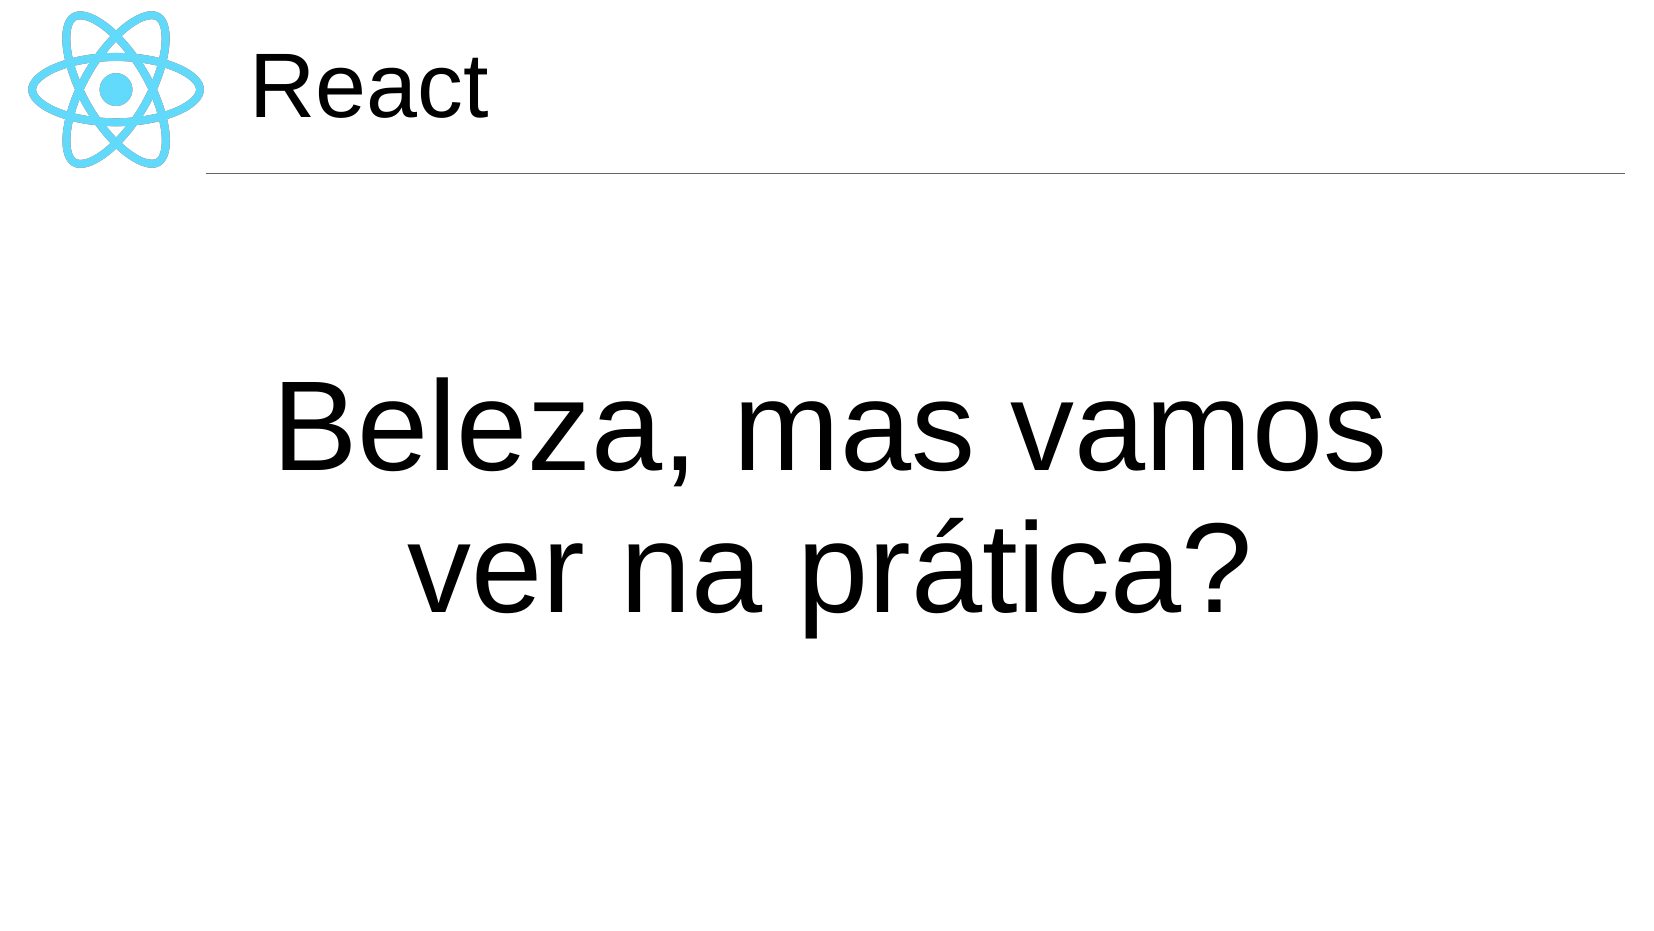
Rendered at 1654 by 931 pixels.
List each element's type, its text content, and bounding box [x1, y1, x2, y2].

title React [292, 7, 1654, 164]
picture [0, 0, 292, 207]
list Beleza, mas vamos ver na prática? [177, 354, 1418, 680]
